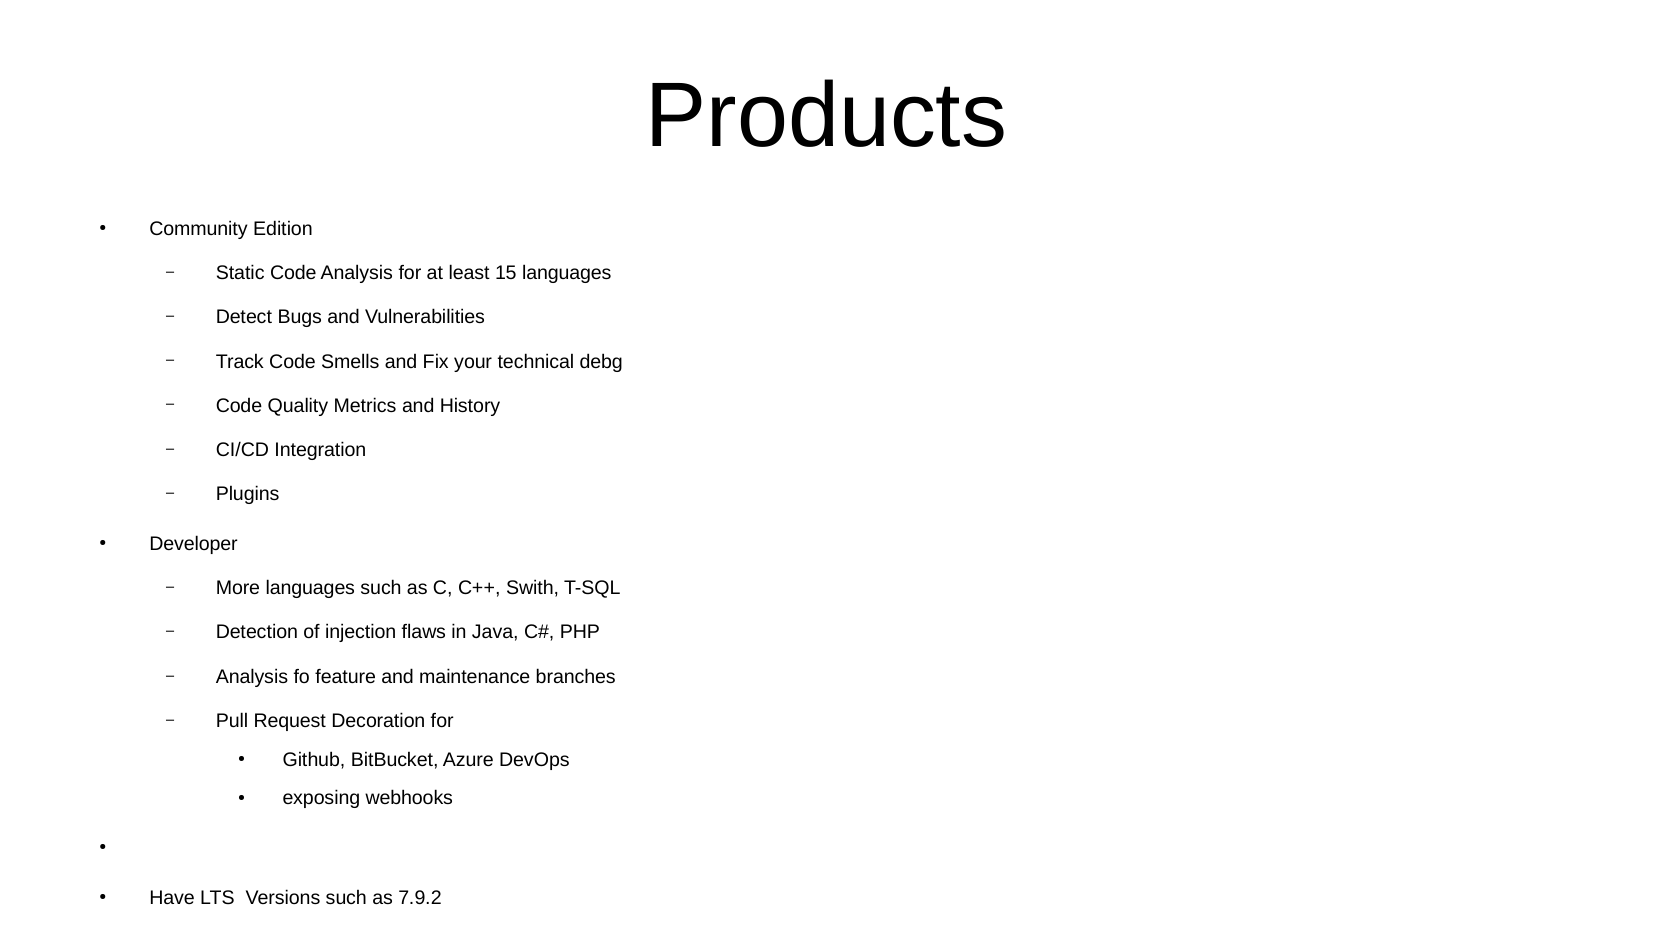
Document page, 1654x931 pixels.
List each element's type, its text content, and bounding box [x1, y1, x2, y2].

title Products [82, 37, 1571, 193]
list Community Edition Static Code Analysis for at least 15 languages Detect Bugs and Vulnerabilities Track Code Smells and Fix your technical debg Code Quality Metrics and History CI/CD Integration Plugins Developer More languages such as C, C++, Swith, T-SQL Detection of injection flaws in Java, C#, PHP Analysis fo feature and maintenance branches Pull Request Decoration for Github, BitBucket, Azure DevOps exposing webhooks Have LTS Versions such as 7.9.2 [82, 217, 1636, 916]
